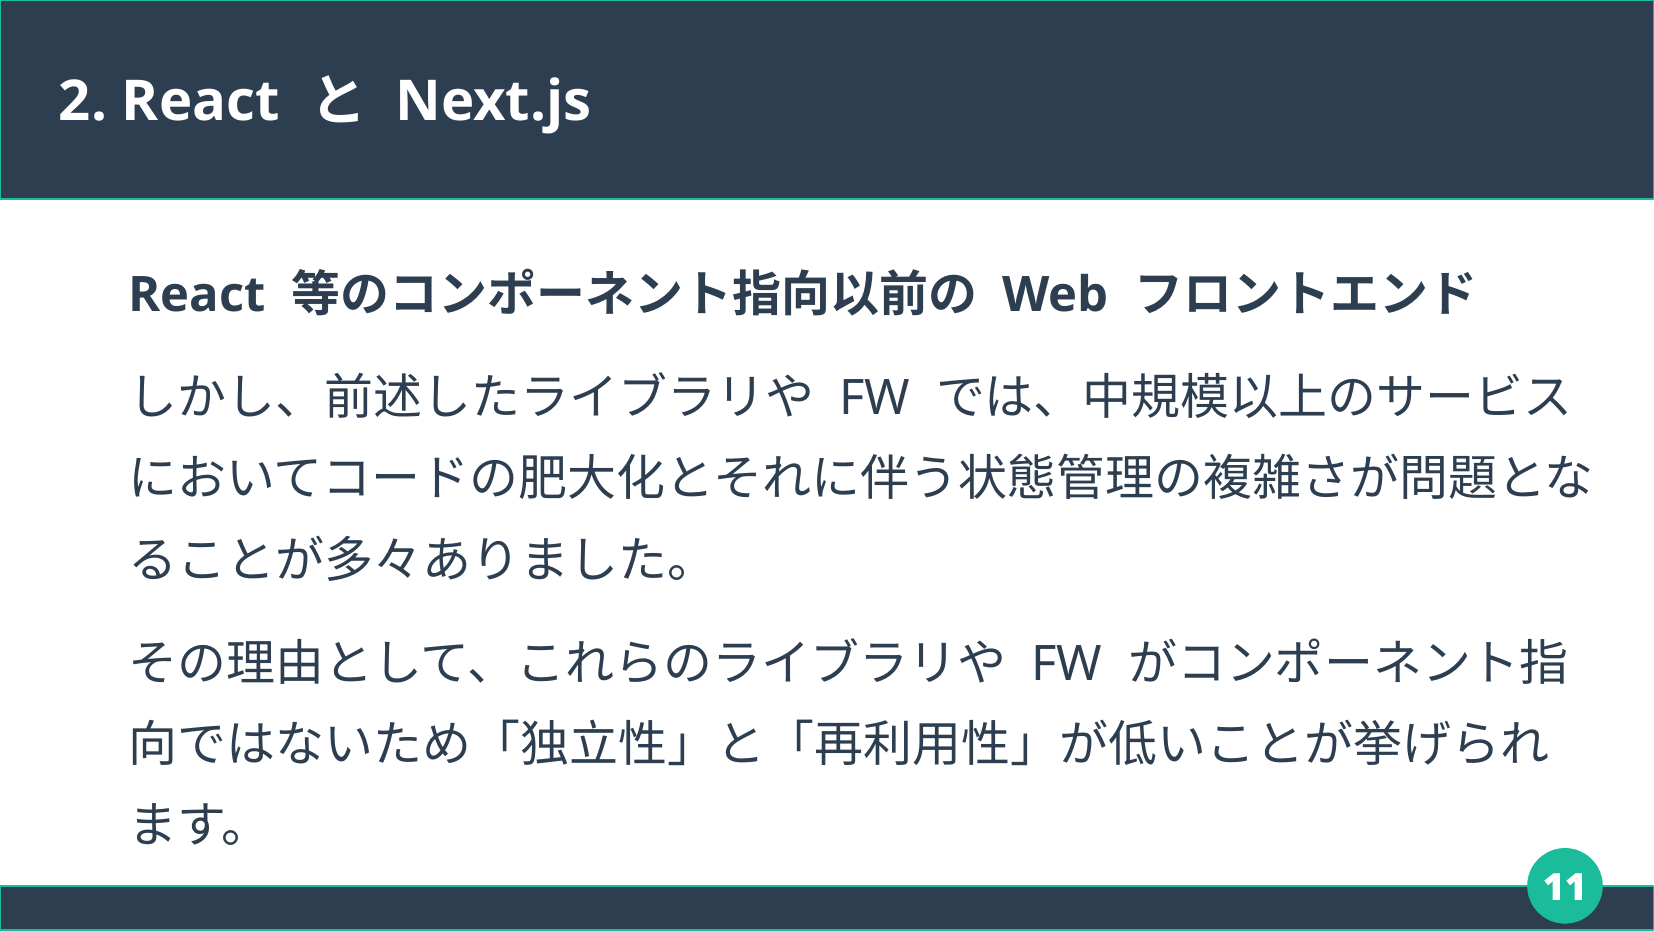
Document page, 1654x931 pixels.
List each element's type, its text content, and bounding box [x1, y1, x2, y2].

title 2. React と Next.js [59, 37, 1595, 156]
list React 等のコンポーネント指向以前の Web フロントエンド しかし、前述したライブラリや FW では、中規模以上のサービスにおいてコードの肥大化とそれに伴う状態管理の複雑さが問題となることが多々ありました。 その理由として、これらのライブラリや FW がコンポーネント指向ではないため「独立性」と「再利用性」が低いことが挙げられます。 [59, 243, 1595, 864]
